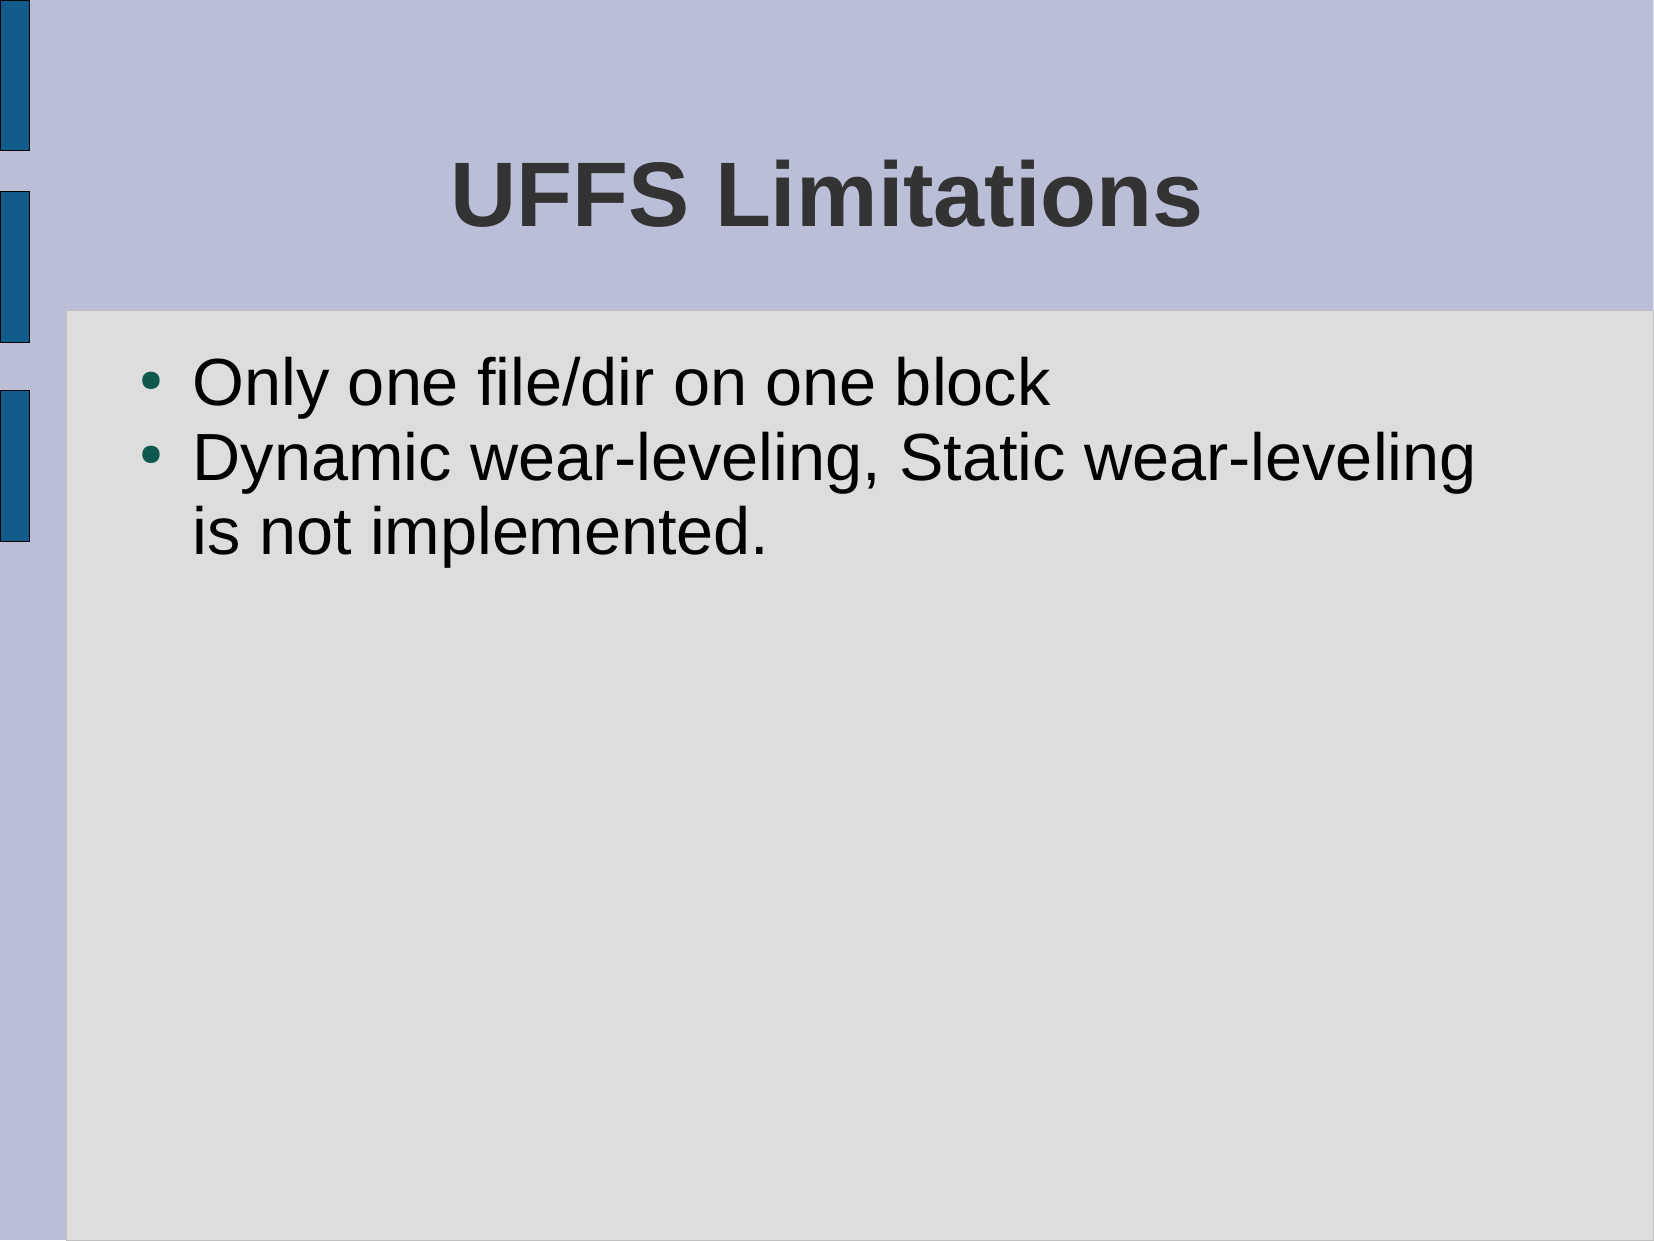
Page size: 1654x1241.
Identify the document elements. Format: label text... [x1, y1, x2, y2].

list Only one file/dir on one block Dynamic wear-leveling, Static wear-leveling is not implemented. [121, 344, 1534, 1127]
title UFFS Limitations [121, 91, 1534, 299]
